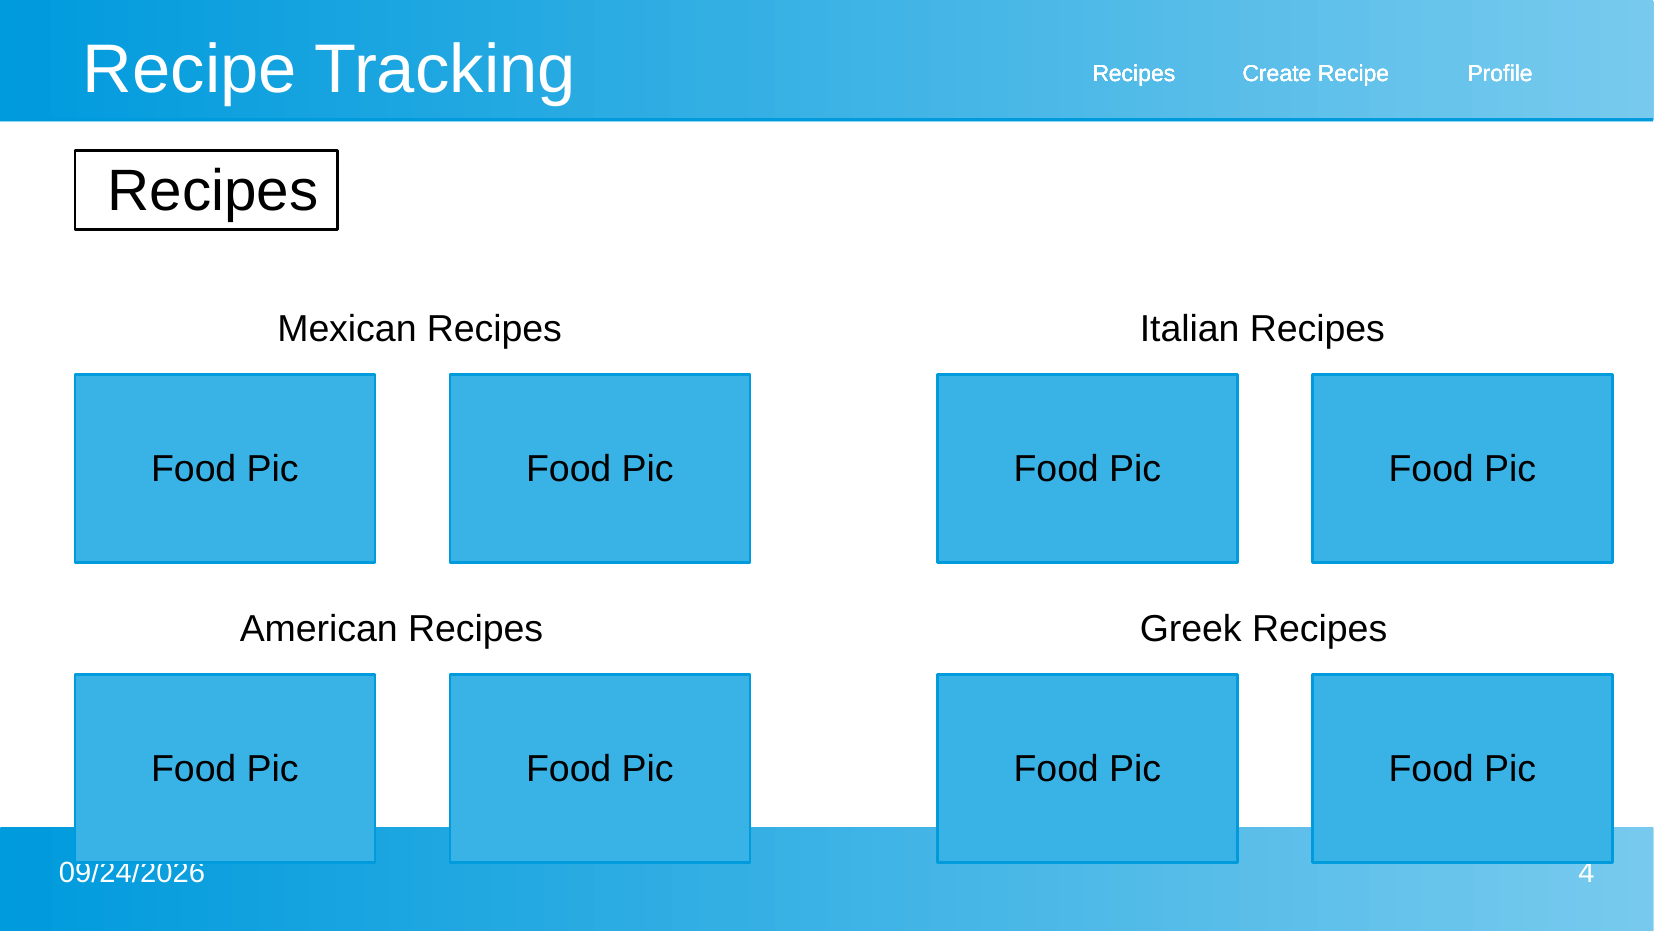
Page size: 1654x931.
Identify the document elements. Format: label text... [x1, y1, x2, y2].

title Recipe Tracking [59, 29, 601, 108]
text_box Italian Recipes [1125, 300, 1426, 357]
text_box American Recipes [225, 600, 601, 676]
title Recipes Create Recipe Profile [975, 34, 1651, 113]
text_box Food Pic [75, 374, 376, 563]
text_box Food Pic [75, 674, 376, 863]
text_box Greek Recipes [1125, 600, 1426, 657]
text_box Food Pic [450, 674, 751, 863]
text_box Food Pic [1312, 374, 1613, 563]
text_box Mexican Recipes [262, 300, 601, 357]
text_box Food Pic [937, 374, 1238, 563]
text_box Food Pic [937, 674, 1238, 863]
text_box Food Pic [1312, 674, 1613, 863]
text_box Food Pic [450, 374, 751, 563]
text_box Recipes [75, 150, 338, 230]
